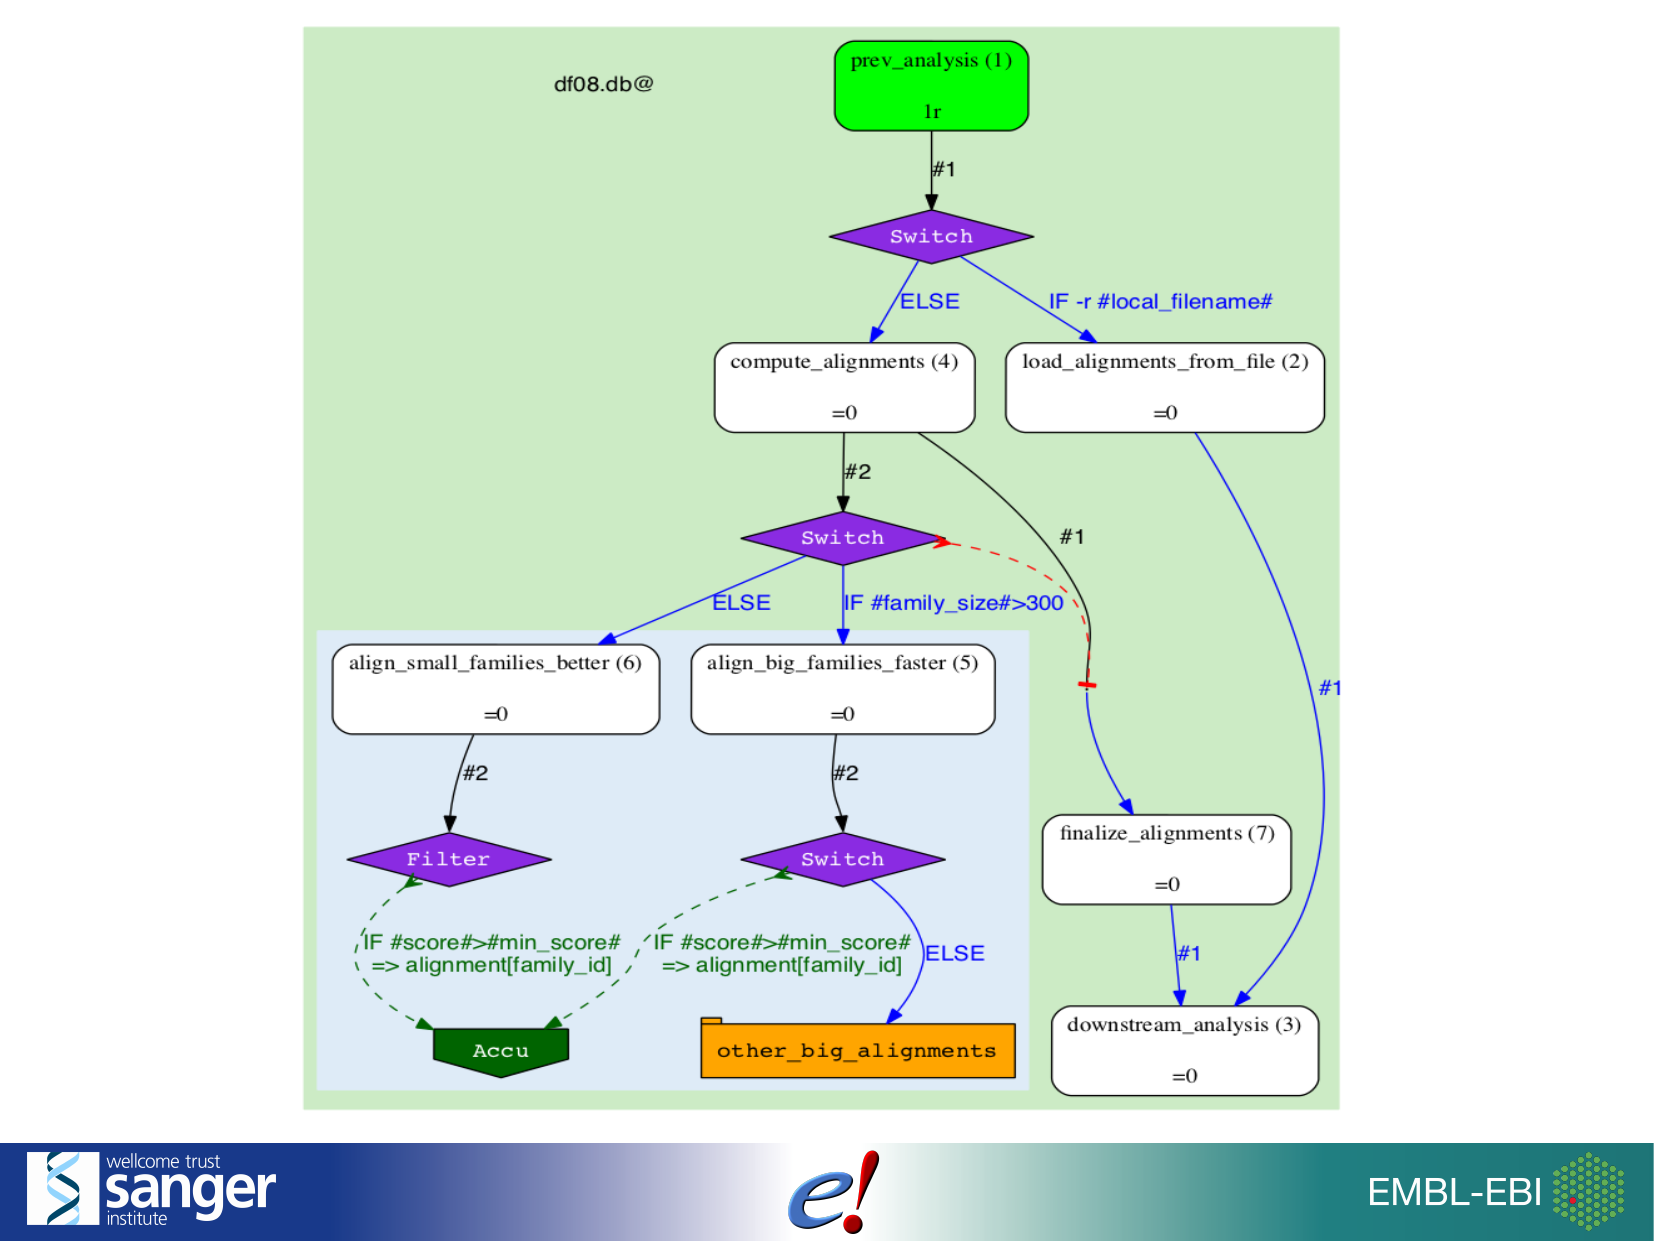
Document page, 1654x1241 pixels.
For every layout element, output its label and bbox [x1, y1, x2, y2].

picture [0, 1143, 1654, 1241]
picture [279, 5, 1364, 1132]
